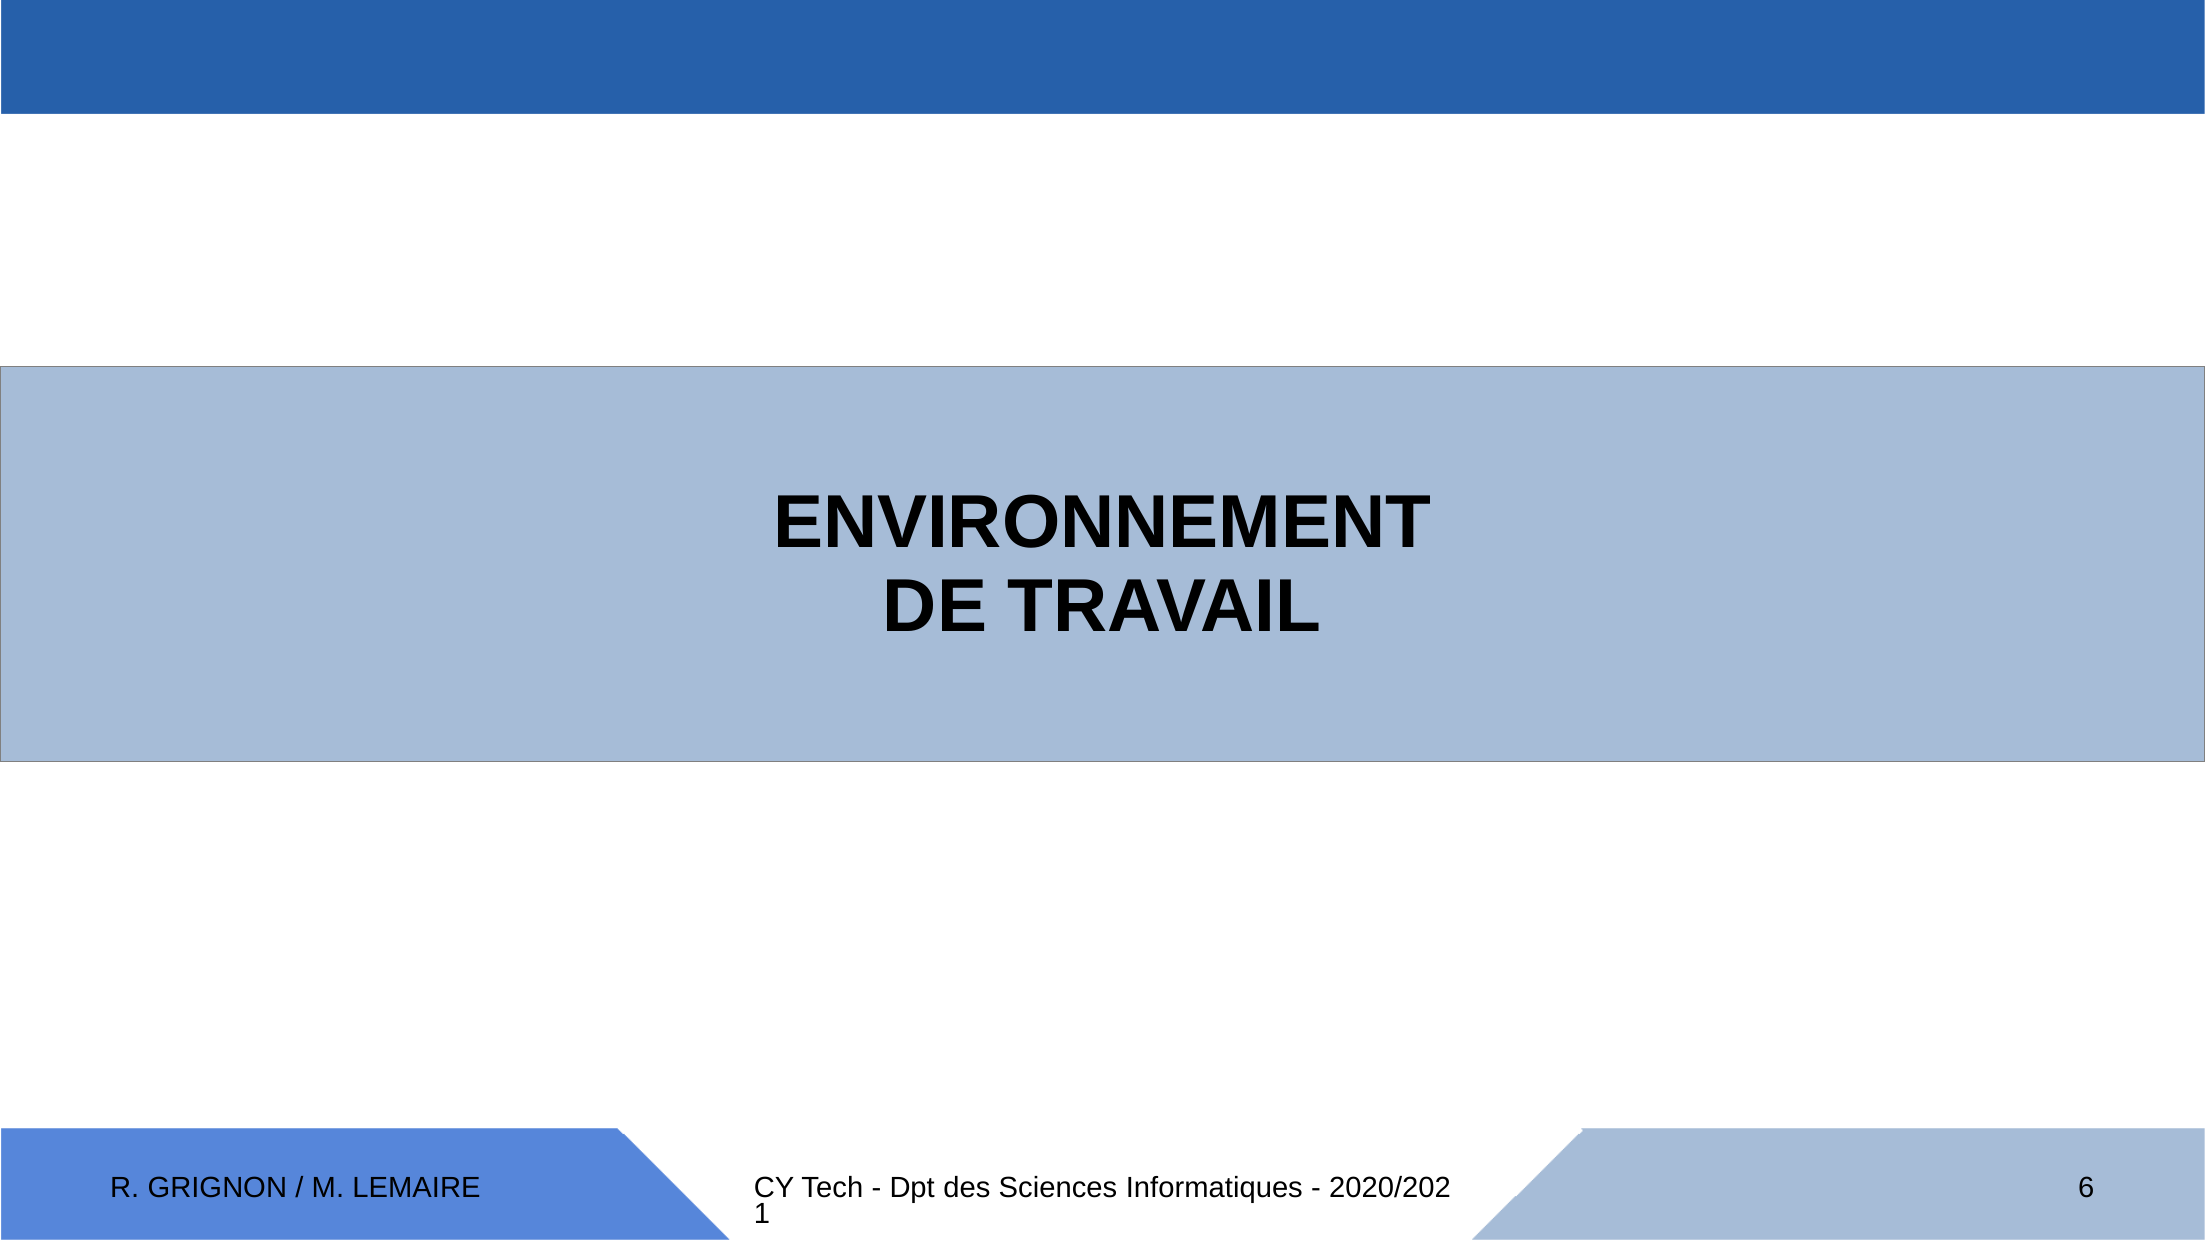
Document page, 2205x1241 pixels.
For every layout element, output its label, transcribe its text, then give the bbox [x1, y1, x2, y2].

picture [0, 762, 2205, 1241]
picture [0, 0, 2205, 366]
text_box ENVIRONNEMENT DE TRAVAIL [0, 366, 2205, 762]
